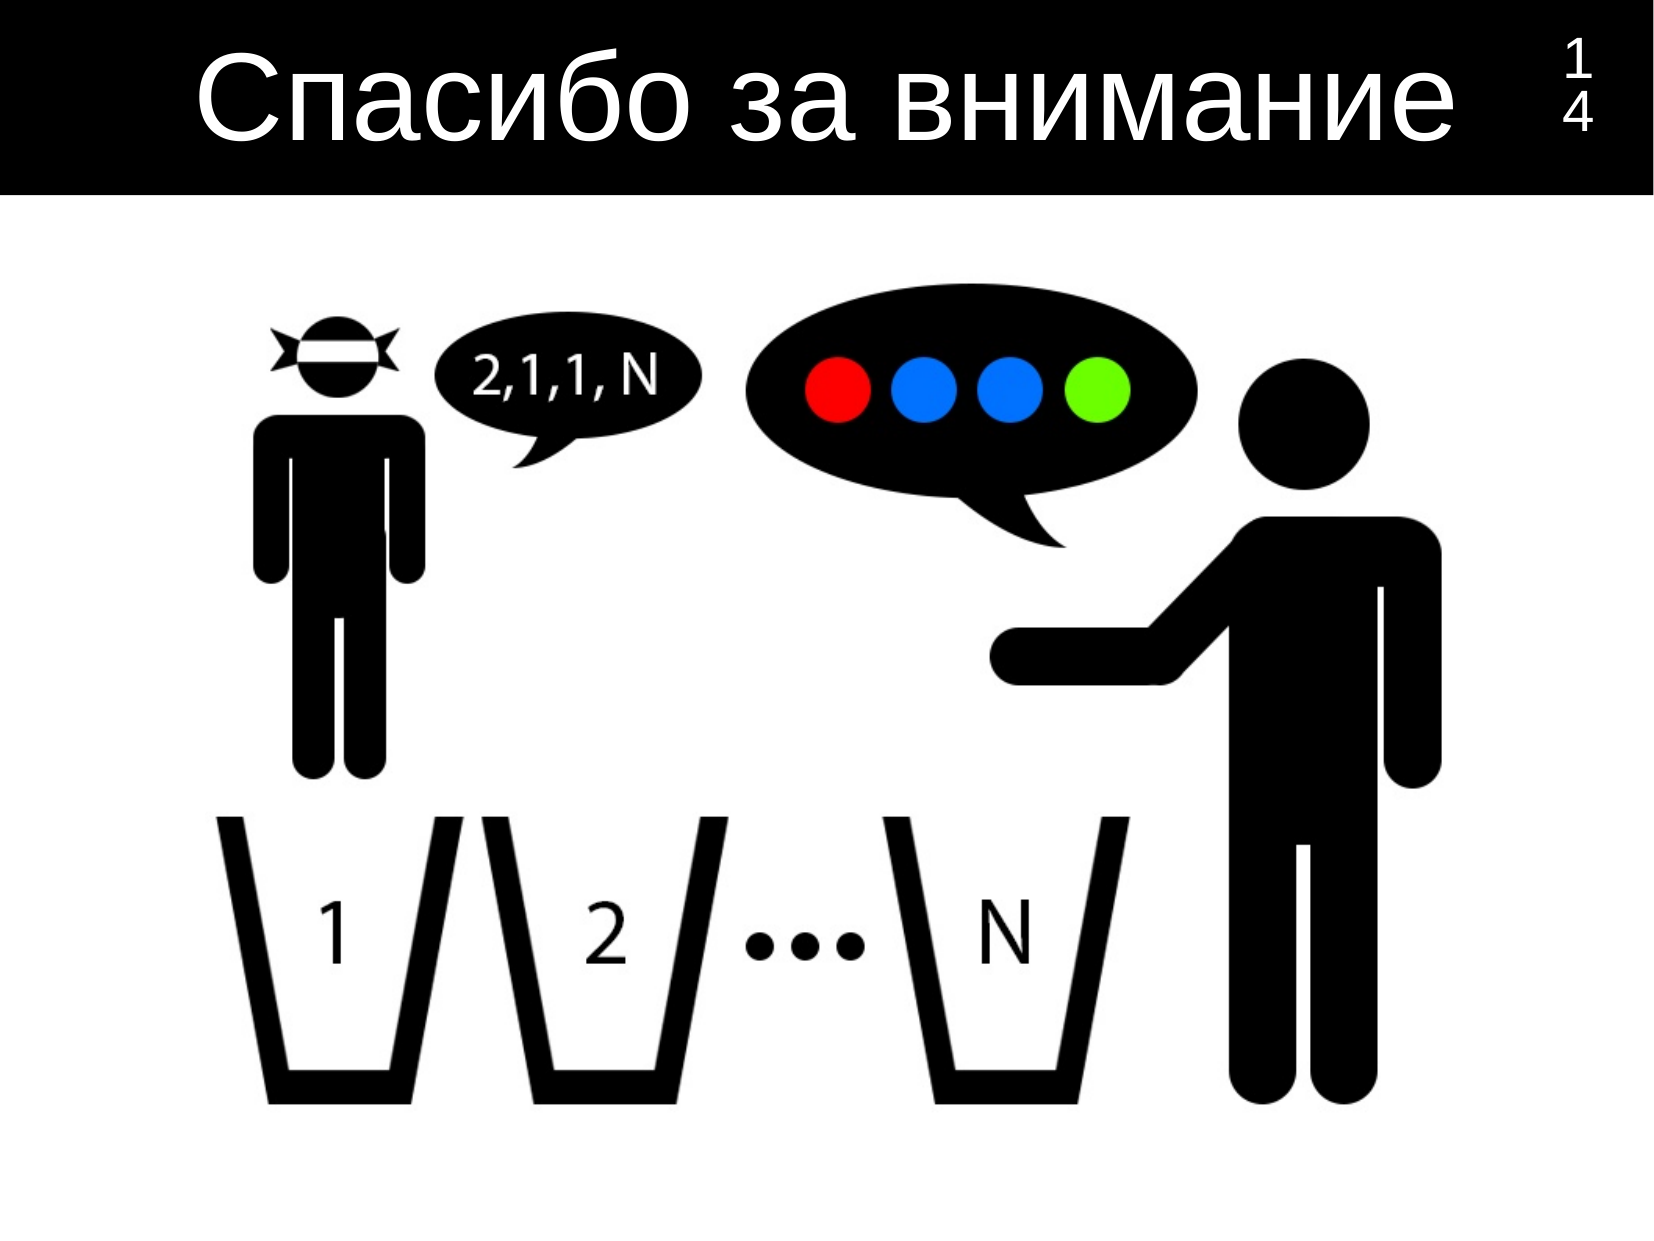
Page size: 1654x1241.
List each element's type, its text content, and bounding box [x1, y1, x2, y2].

title Спасибо за внимание [0, 0, 1654, 196]
text_box <number> [1547, 18, 1623, 109]
picture [205, 262, 1456, 1201]
